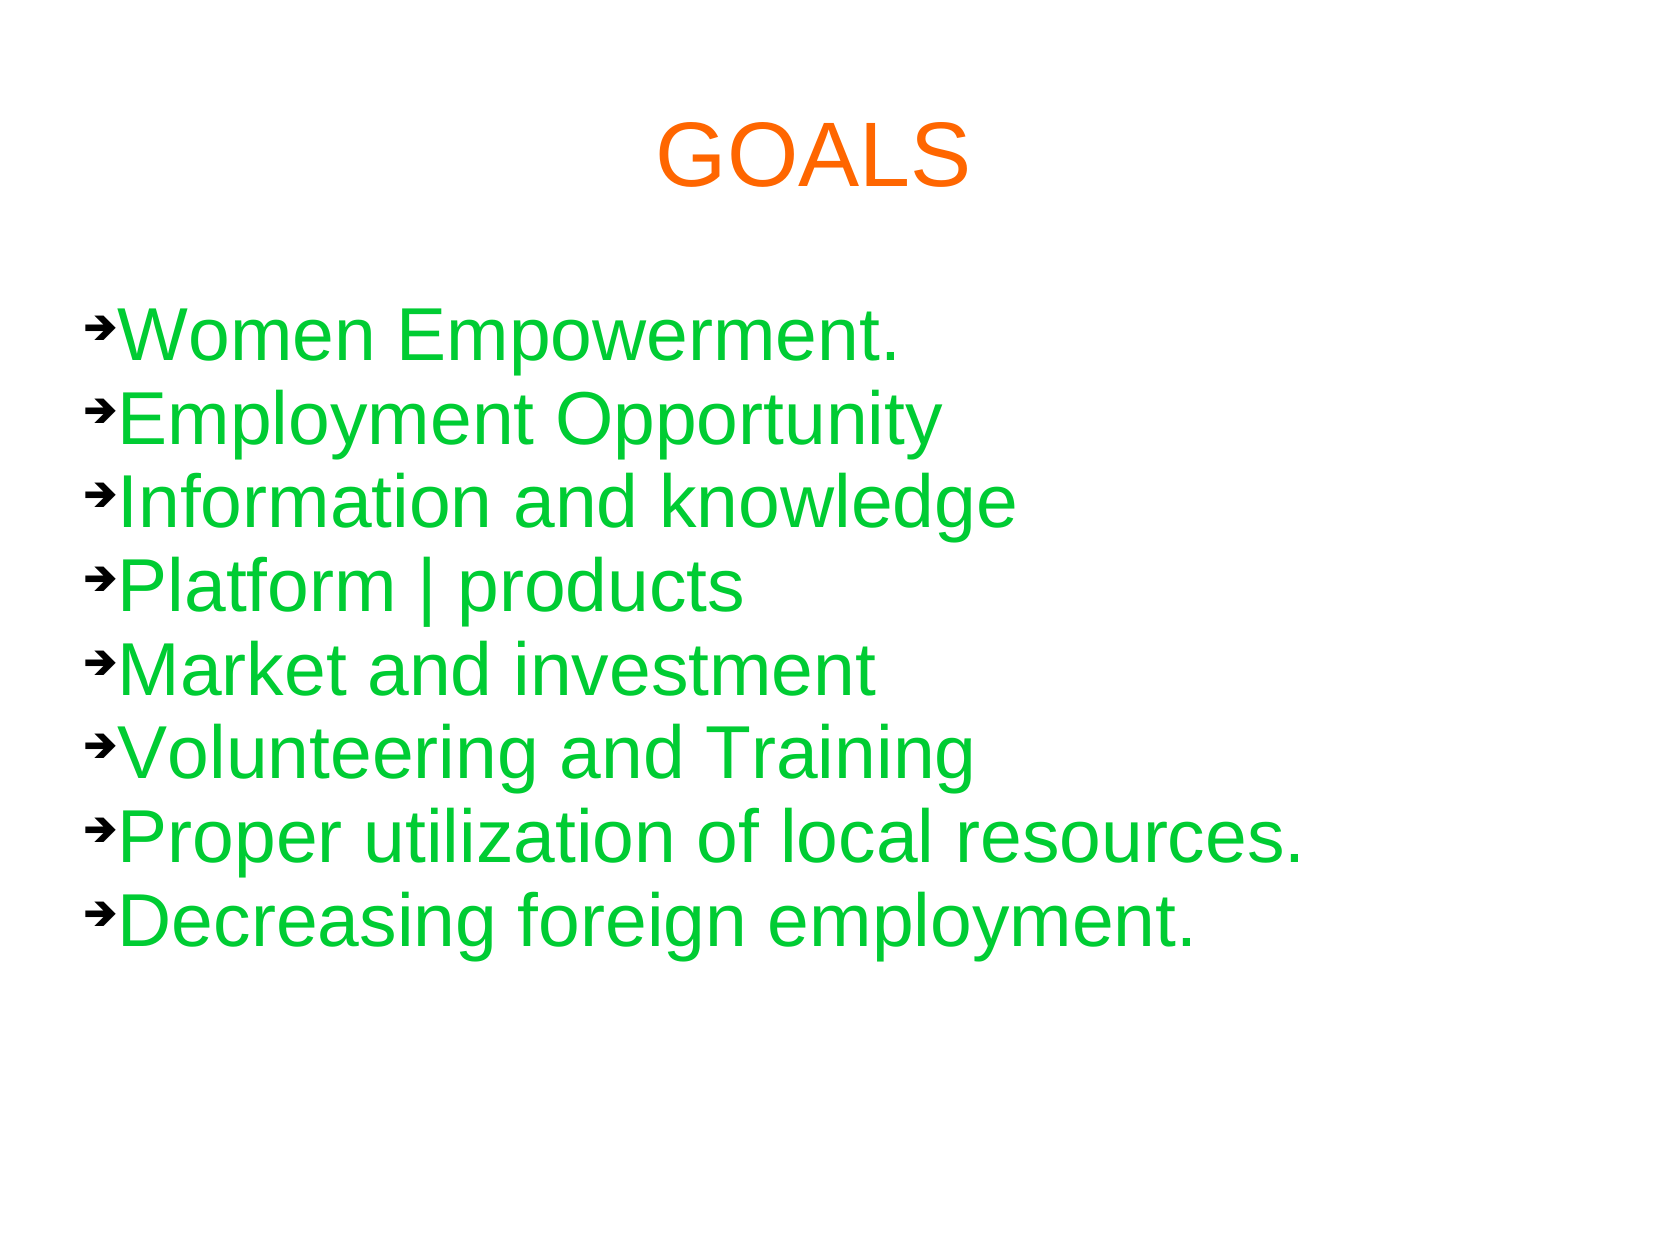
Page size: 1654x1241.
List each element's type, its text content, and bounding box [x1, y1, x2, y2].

title GOALS [82, 49, 1571, 257]
subtitle Women Empowerment. Employment Opportunity Information and knowledge Platform | products Market and investment Volunteering and Training Proper utilization of local resources. Decreasing foreign employment. [82, 290, 1571, 1015]
